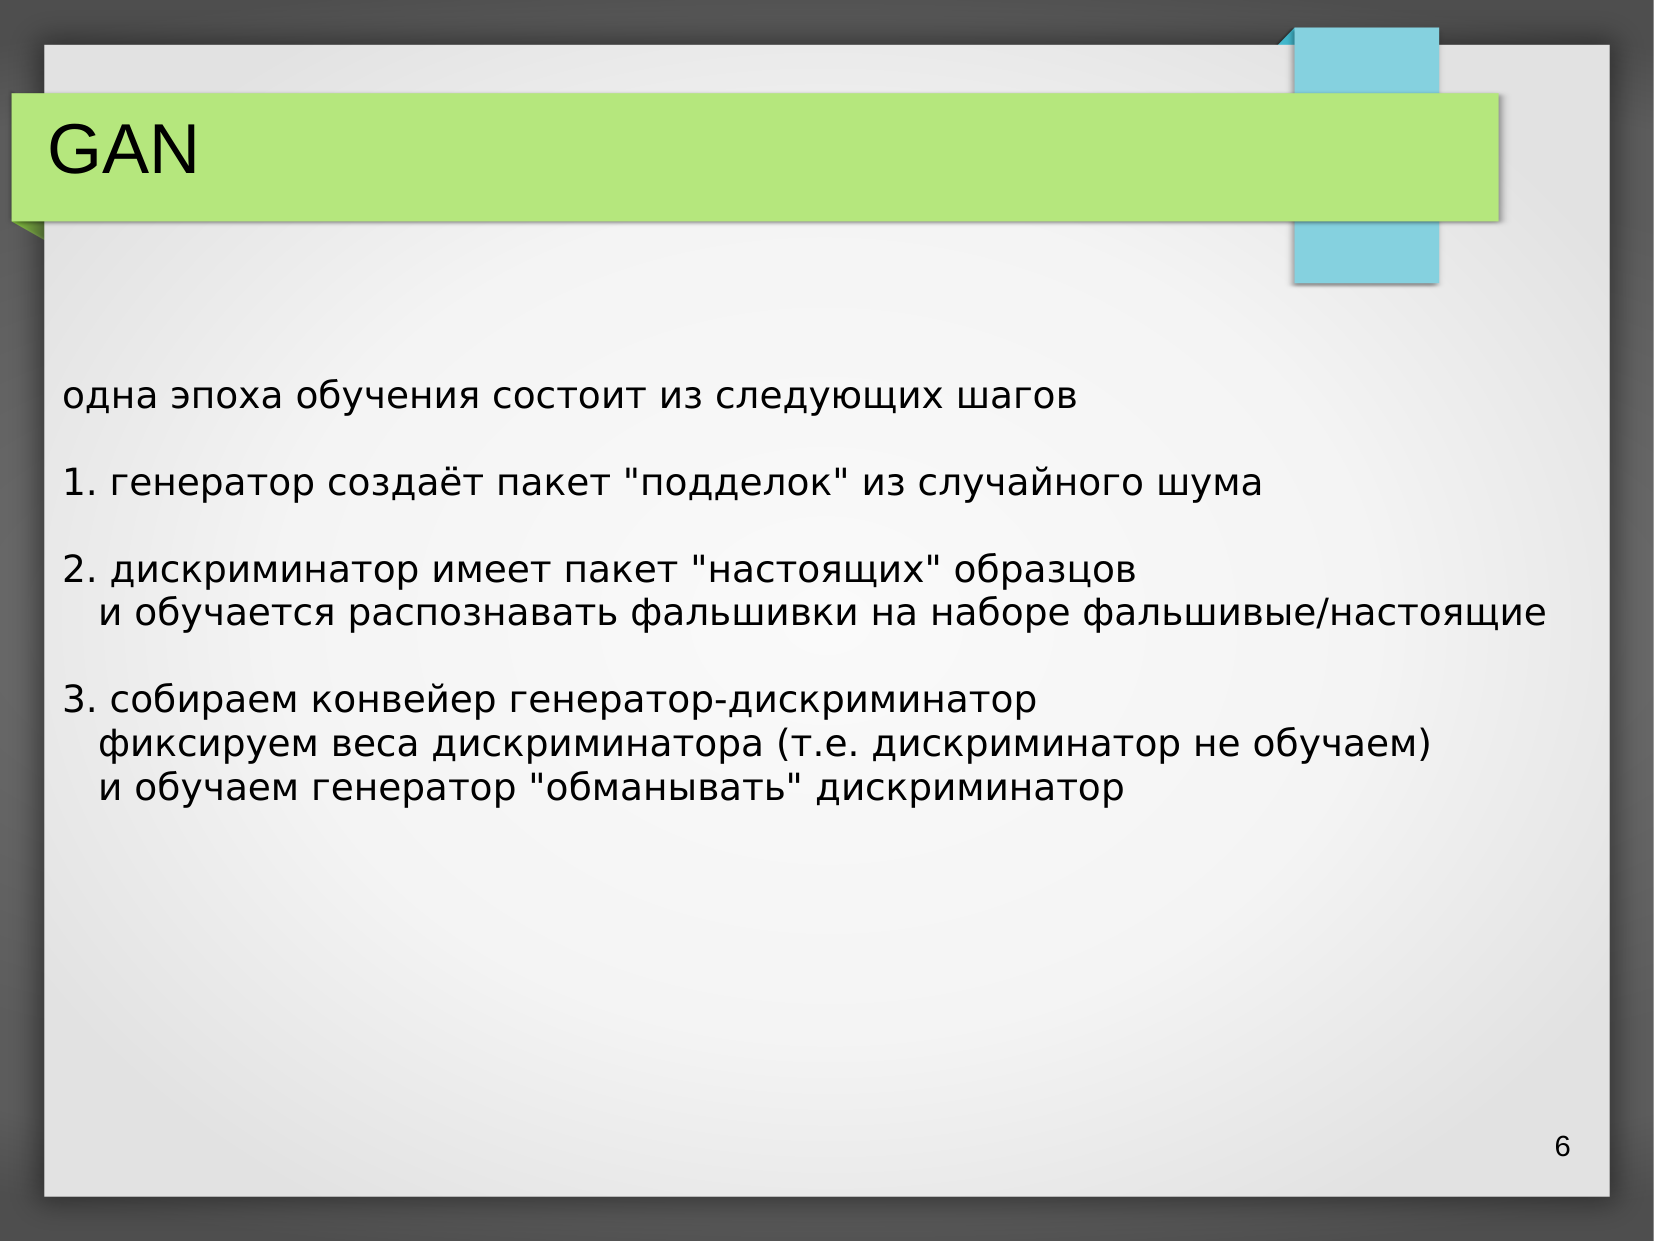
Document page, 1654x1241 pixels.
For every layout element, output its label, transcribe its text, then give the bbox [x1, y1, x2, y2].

picture [0, 0, 1654, 1241]
title GAN [47, 109, 1501, 189]
text_box одна эпоха обучения состоит из следующих шагов 1. генератор создаёт пакет "подделок" из случайного шума 2. дискриминатор имеет пакет "настоящих" образцов и обучается распознавать фальшивки на наборе фальшивые/настоящие 3. собираем конвейер генератор-дискриминатор фиксируем веса дискриминатора (т.е. дискриминатор не обучаем) и обучаем генератор "обманывать" дискриминатор [47, 366, 1607, 904]
